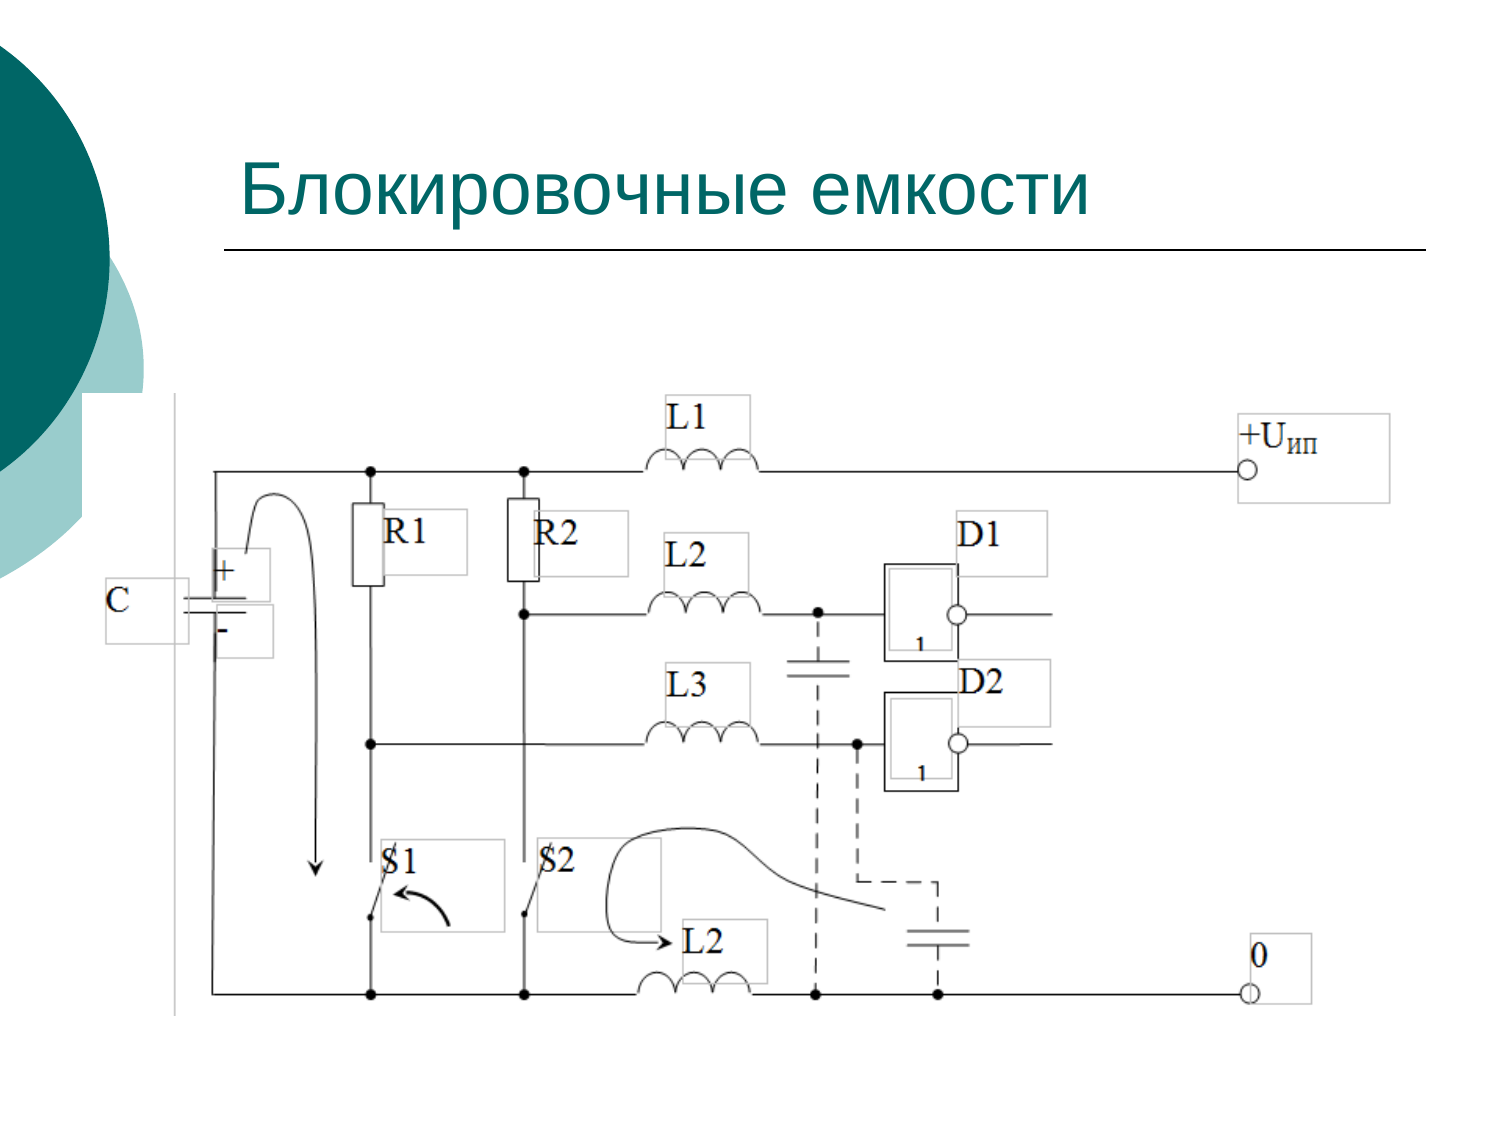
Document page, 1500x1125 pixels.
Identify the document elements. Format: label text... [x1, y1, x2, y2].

picture [82, 393, 1408, 1016]
title Блокировочные емкости [224, 49, 1425, 237]
